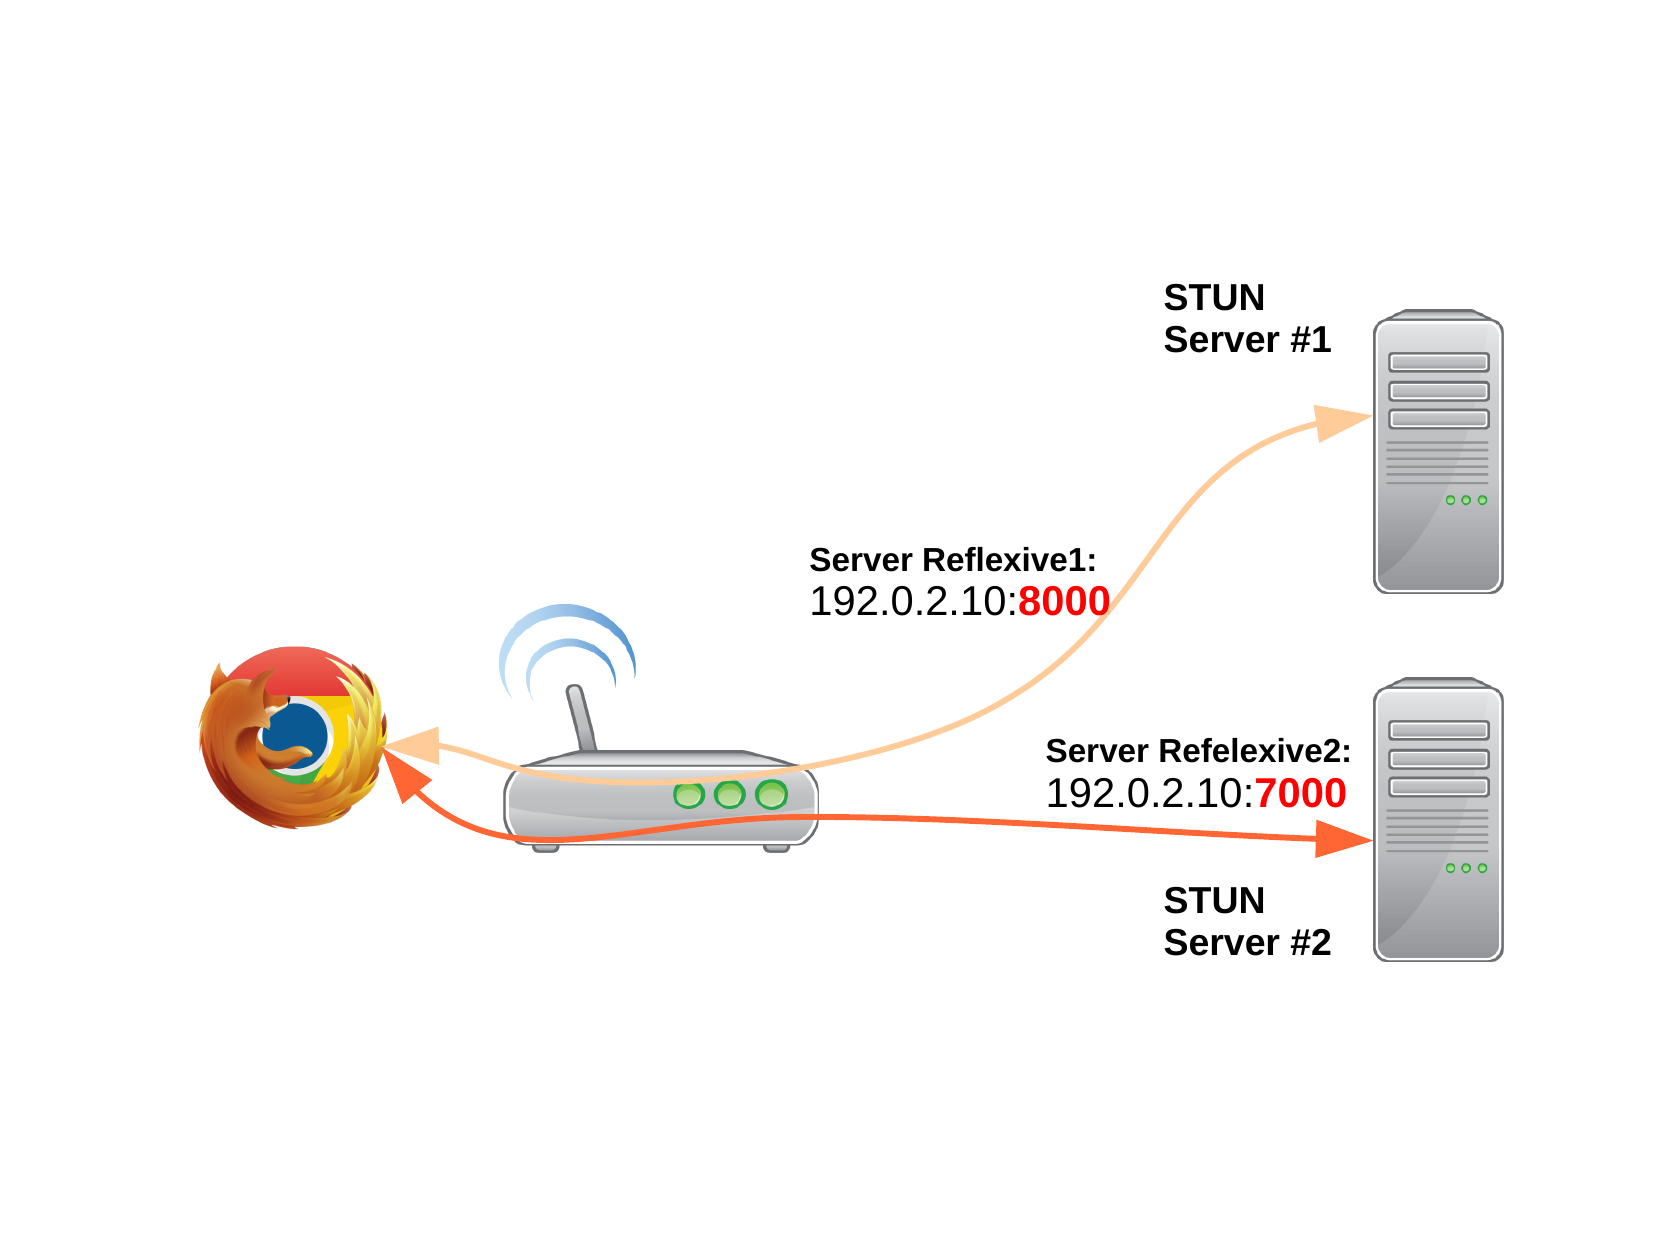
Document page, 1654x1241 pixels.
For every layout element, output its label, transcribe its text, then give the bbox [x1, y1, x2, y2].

picture [1373, 309, 1504, 594]
text_box Server Refelexive2: 192.0.2.10:7000 [1030, 724, 1374, 829]
text_box STUN Server #1 [1148, 269, 1350, 369]
picture [499, 767, 819, 837]
text_box Server Reflexive1: 192.0.2.10:8000 [794, 533, 1209, 660]
picture [499, 604, 819, 779]
text_box STUN Server #2 [1148, 871, 1350, 971]
picture [499, 820, 819, 854]
picture [185, 637, 402, 837]
picture [1373, 677, 1504, 962]
picture [386, 749, 402, 759]
